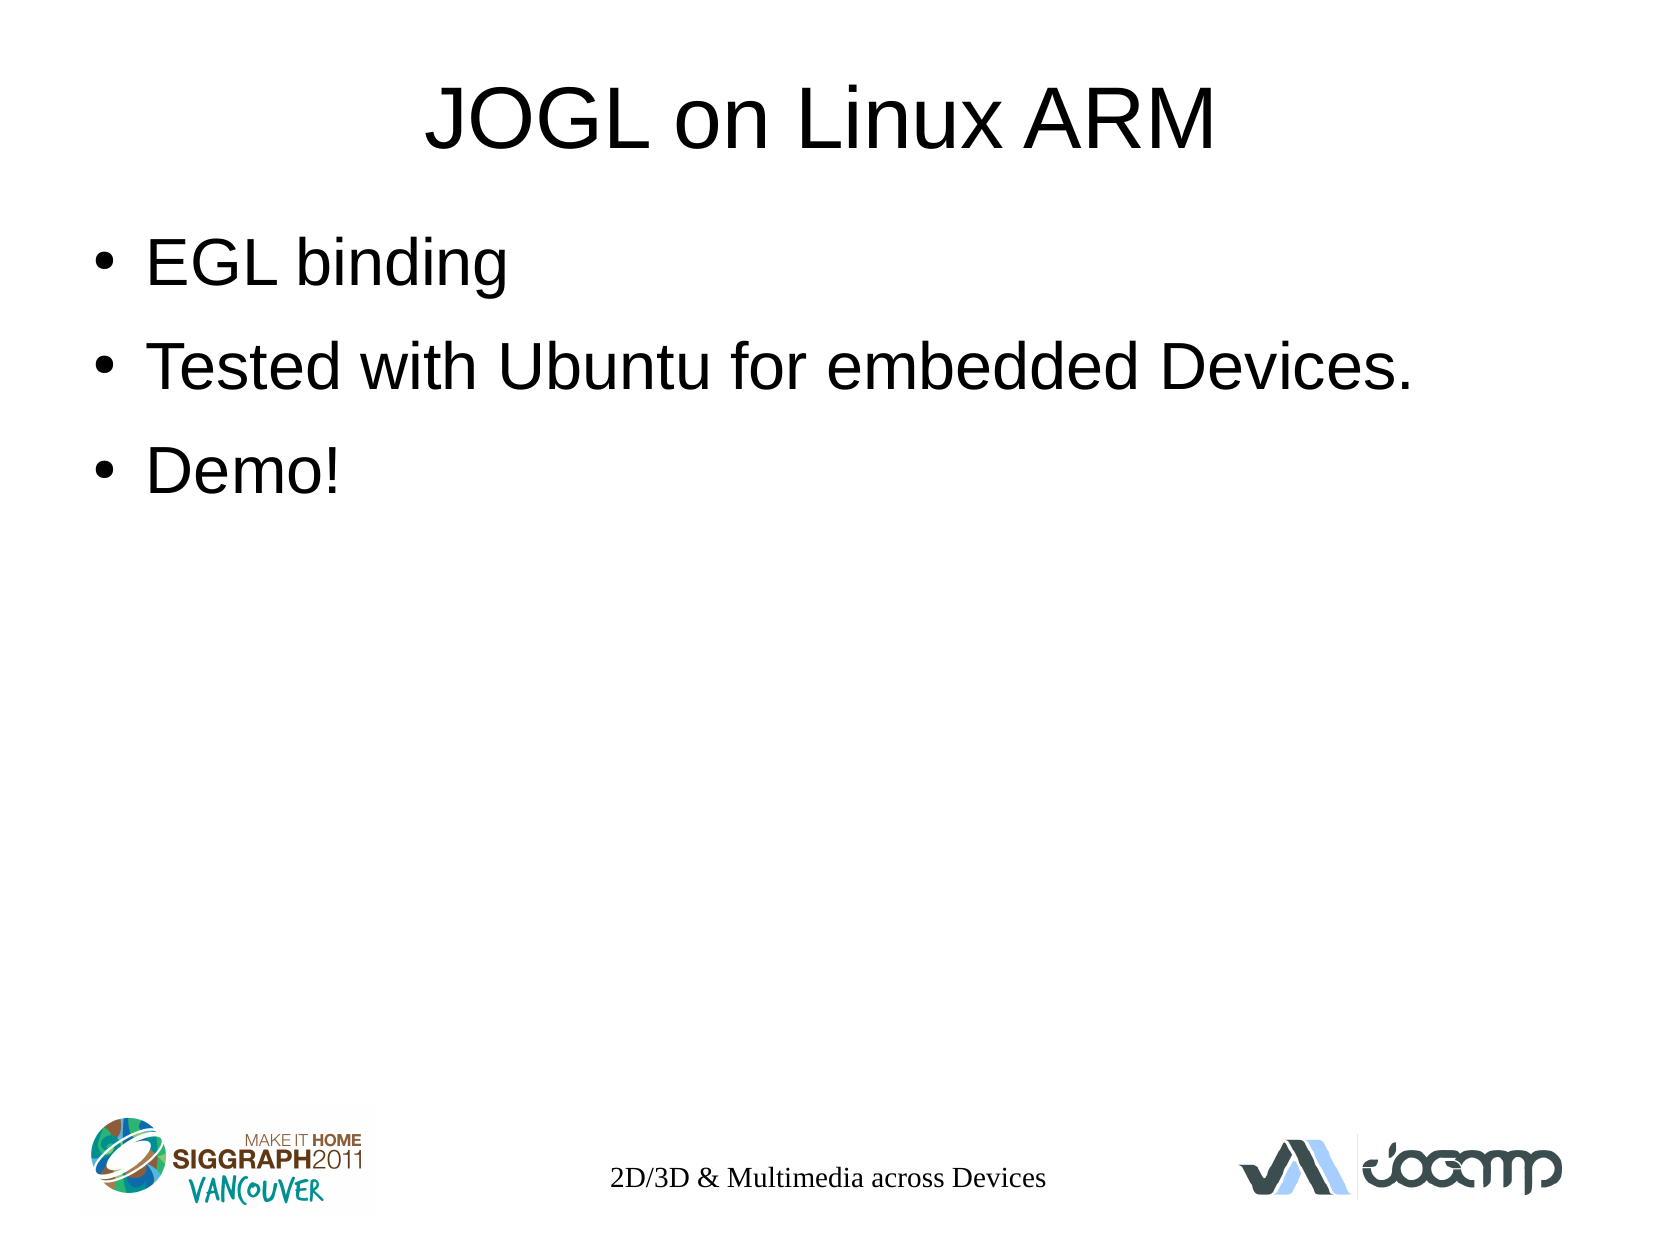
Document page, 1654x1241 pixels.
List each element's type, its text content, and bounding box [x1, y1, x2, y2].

list EGL binding Tested with Ubuntu for embedded Devices. Demo! [75, 225, 1571, 1044]
picture [80, 1106, 376, 1217]
picture [1237, 1134, 1562, 1200]
title JOGL on Linux ARM [68, 56, 1576, 181]
